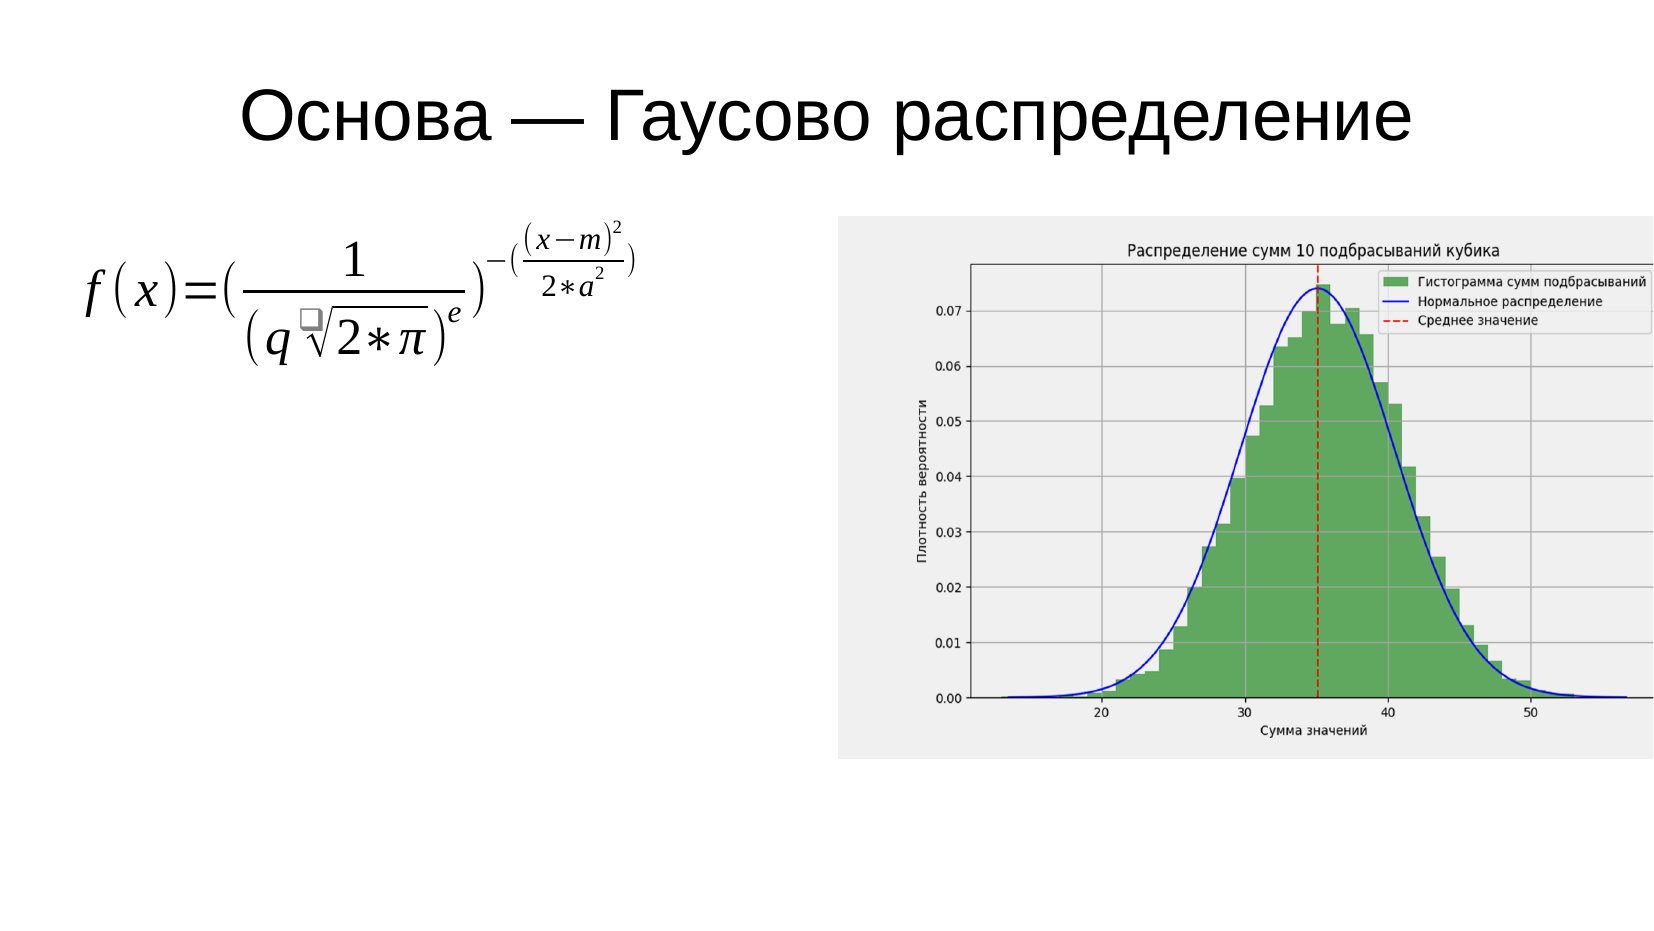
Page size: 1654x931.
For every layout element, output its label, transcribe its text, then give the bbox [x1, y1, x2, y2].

picture [838, 216, 1654, 759]
chart [82, 217, 638, 370]
title Основа — Гаусово распределение [82, 37, 1571, 193]
